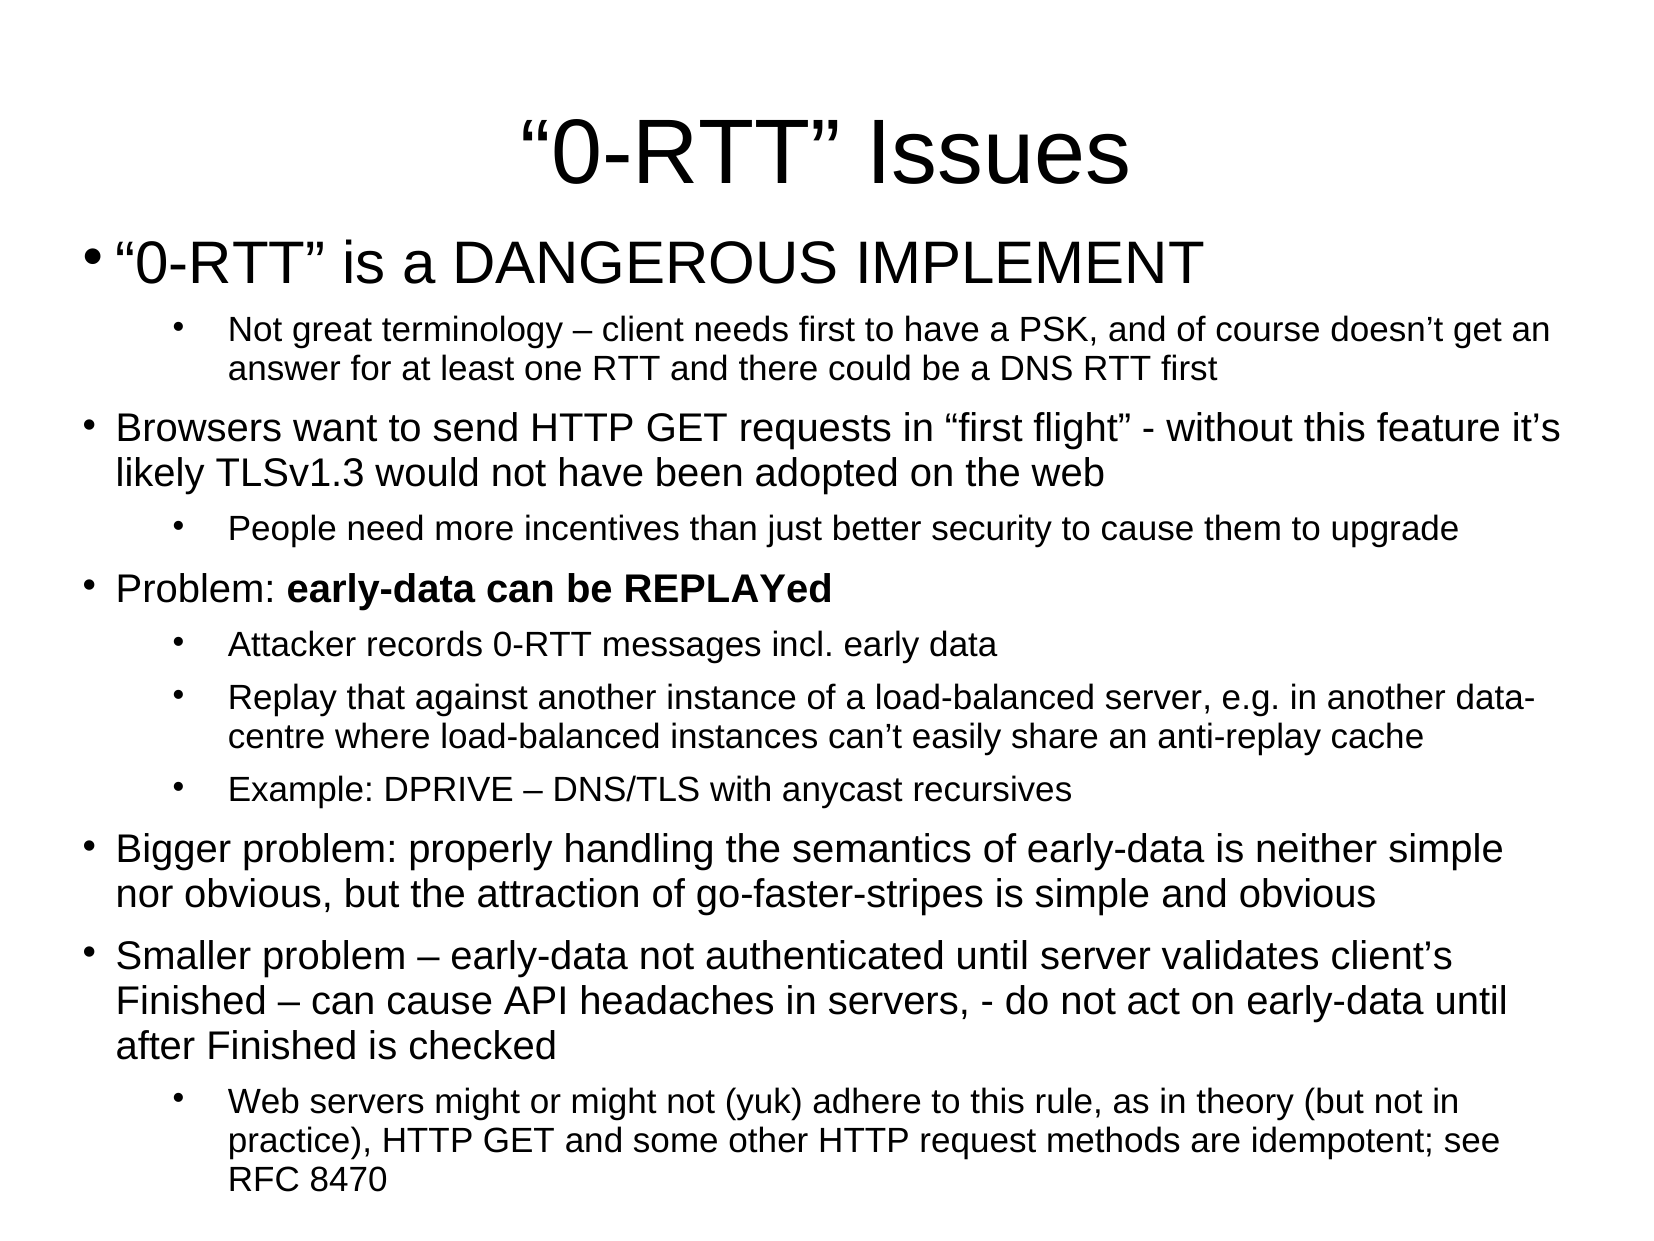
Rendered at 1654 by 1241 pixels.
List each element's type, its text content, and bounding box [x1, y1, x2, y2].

title “0-RTT” Issues [82, 49, 1571, 225]
list “0-RTT” is a DANGEROUS IMPLEMENT Not great terminology – client needs first to have a PSK, and of course doesn’t get an answer for at least one RTT and there could be a DNS RTT first Browsers want to send HTTP GET requests in “first flight” - without this feature it’s likely TLSv1.3 would not have been adopted on the web People need more incentives than just better security to cause them to upgrade Problem: early-data can be REPLAYed Attacker records 0-RTT messages incl. early data Replay that against another instance of a load-balanced server, e.g. in another data-centre where load-balanced instances can’t easily share an anti-replay cache Example: DPRIVE – DNS/TLS with anycast recursives Bigger problem: properly handling the semantics of early-data is neither simple nor obvious, but the attraction of go-faster-stripes is simple and obvious Smaller problem – early-data not authenticated until server validates client’s Finished – can cause API headaches in servers, - do not act on early-data until after Finished is checked Web servers might or might not (yuk) adhere to this rule, as in theory (but not in practice), HTTP GET and some other HTTP request methods are idempotent; see RFC 8470 [82, 225, 1571, 1211]
